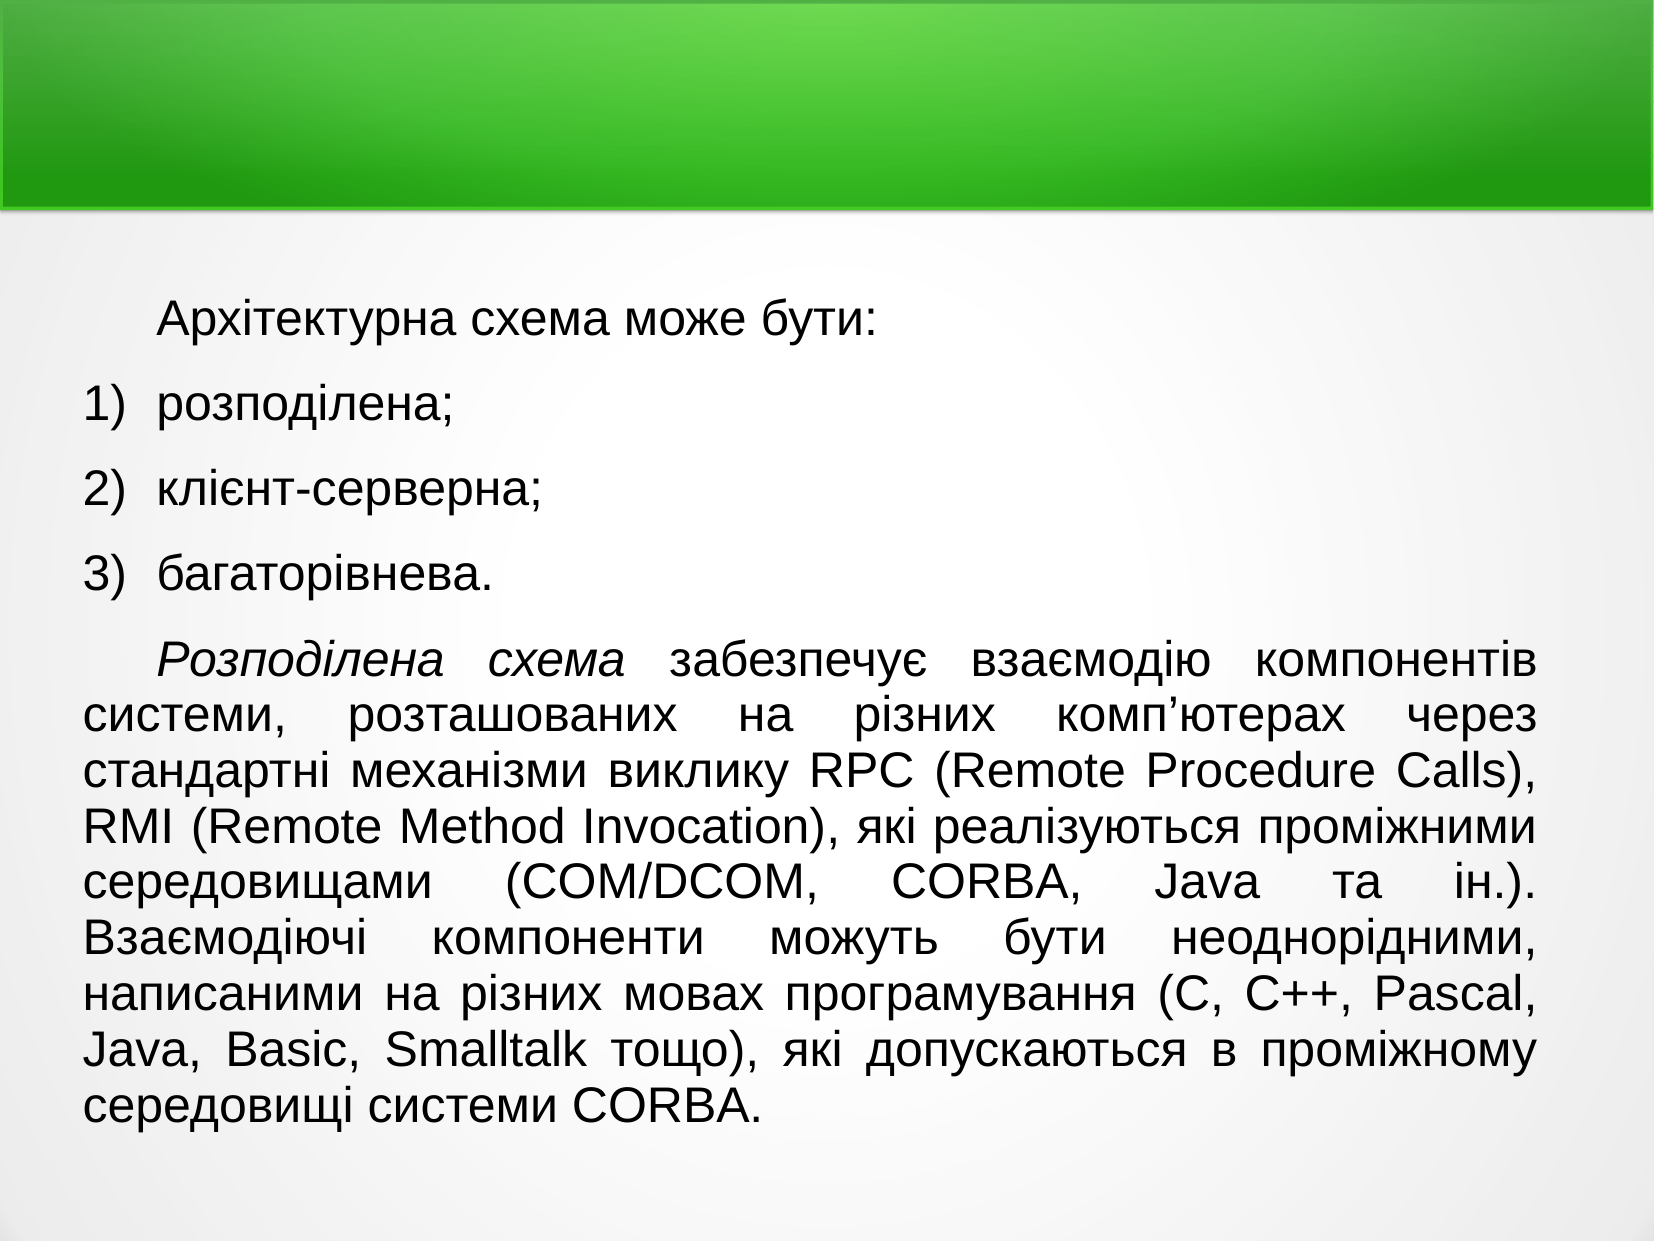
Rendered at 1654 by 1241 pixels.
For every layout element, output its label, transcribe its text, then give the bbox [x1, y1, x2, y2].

list Архітектурна схема може бути: 1) розподілена; 2) клієнт-серверна; 3) багаторівнева. Розподілена схема забезпечує взаємодію компонентів системи, розташованих на різних комп’ютерах через стандартні механізми виклику RPC (Remote Procedure Calls), RMI (Remote Method Invocation), які реалізуються проміжними середовищами (COM/DCOM, CORBA, Java та ін.). Взаємодіючі компоненти можуть бути неоднорідними, написаними на різних мовах програмування (С, C++, Pascal, Java, Basic, Smalltalk тощо), які допускаються в проміжному середовищі системи CORBA. [82, 290, 1538, 1146]
